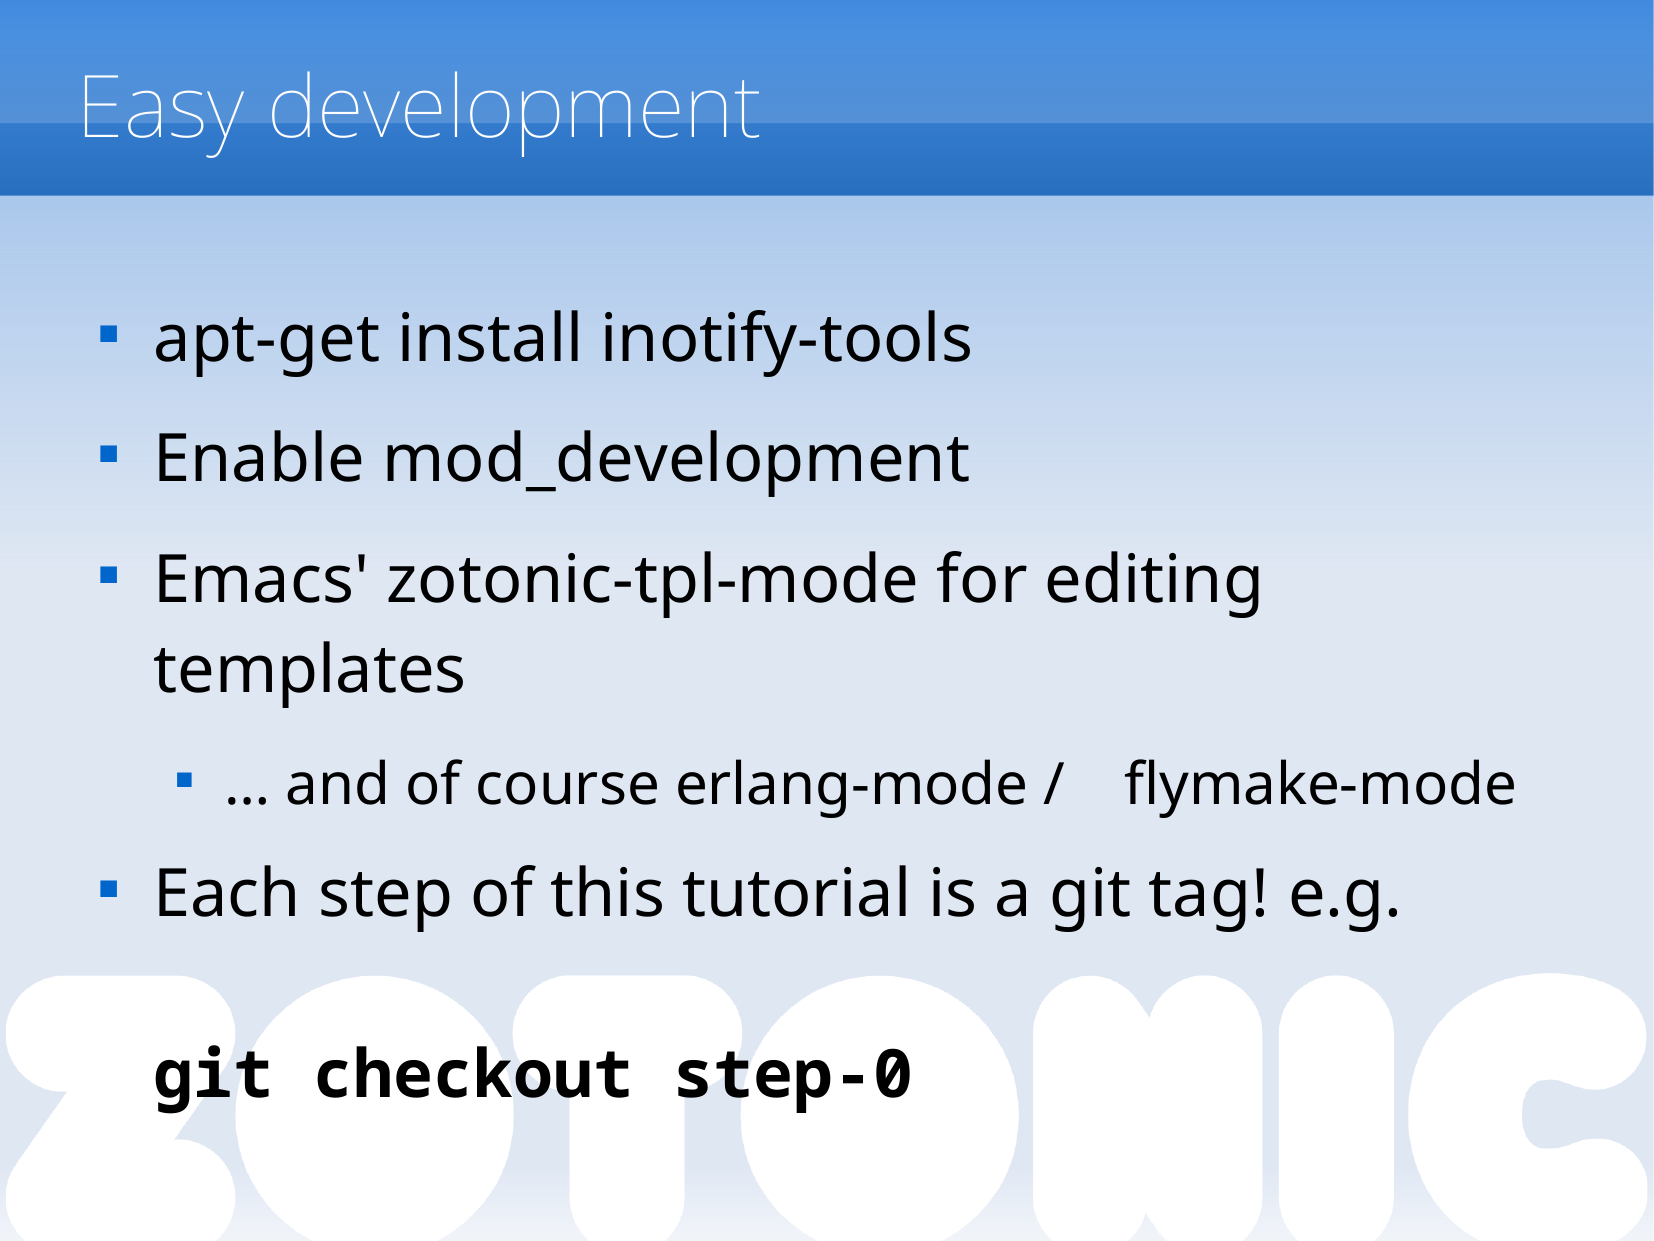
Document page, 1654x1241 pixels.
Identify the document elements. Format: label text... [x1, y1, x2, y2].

picture [0, 0, 1654, 1241]
title Easy development [76, 0, 1565, 208]
list apt-get install inotify-tools Enable mod_development Emacs' zotonic-tpl-mode for editing templates … and of course erlang-mode / flymake-mode Each step of this tutorial is a git tag! e.g. git checkout step-0 [82, 290, 1571, 1109]
